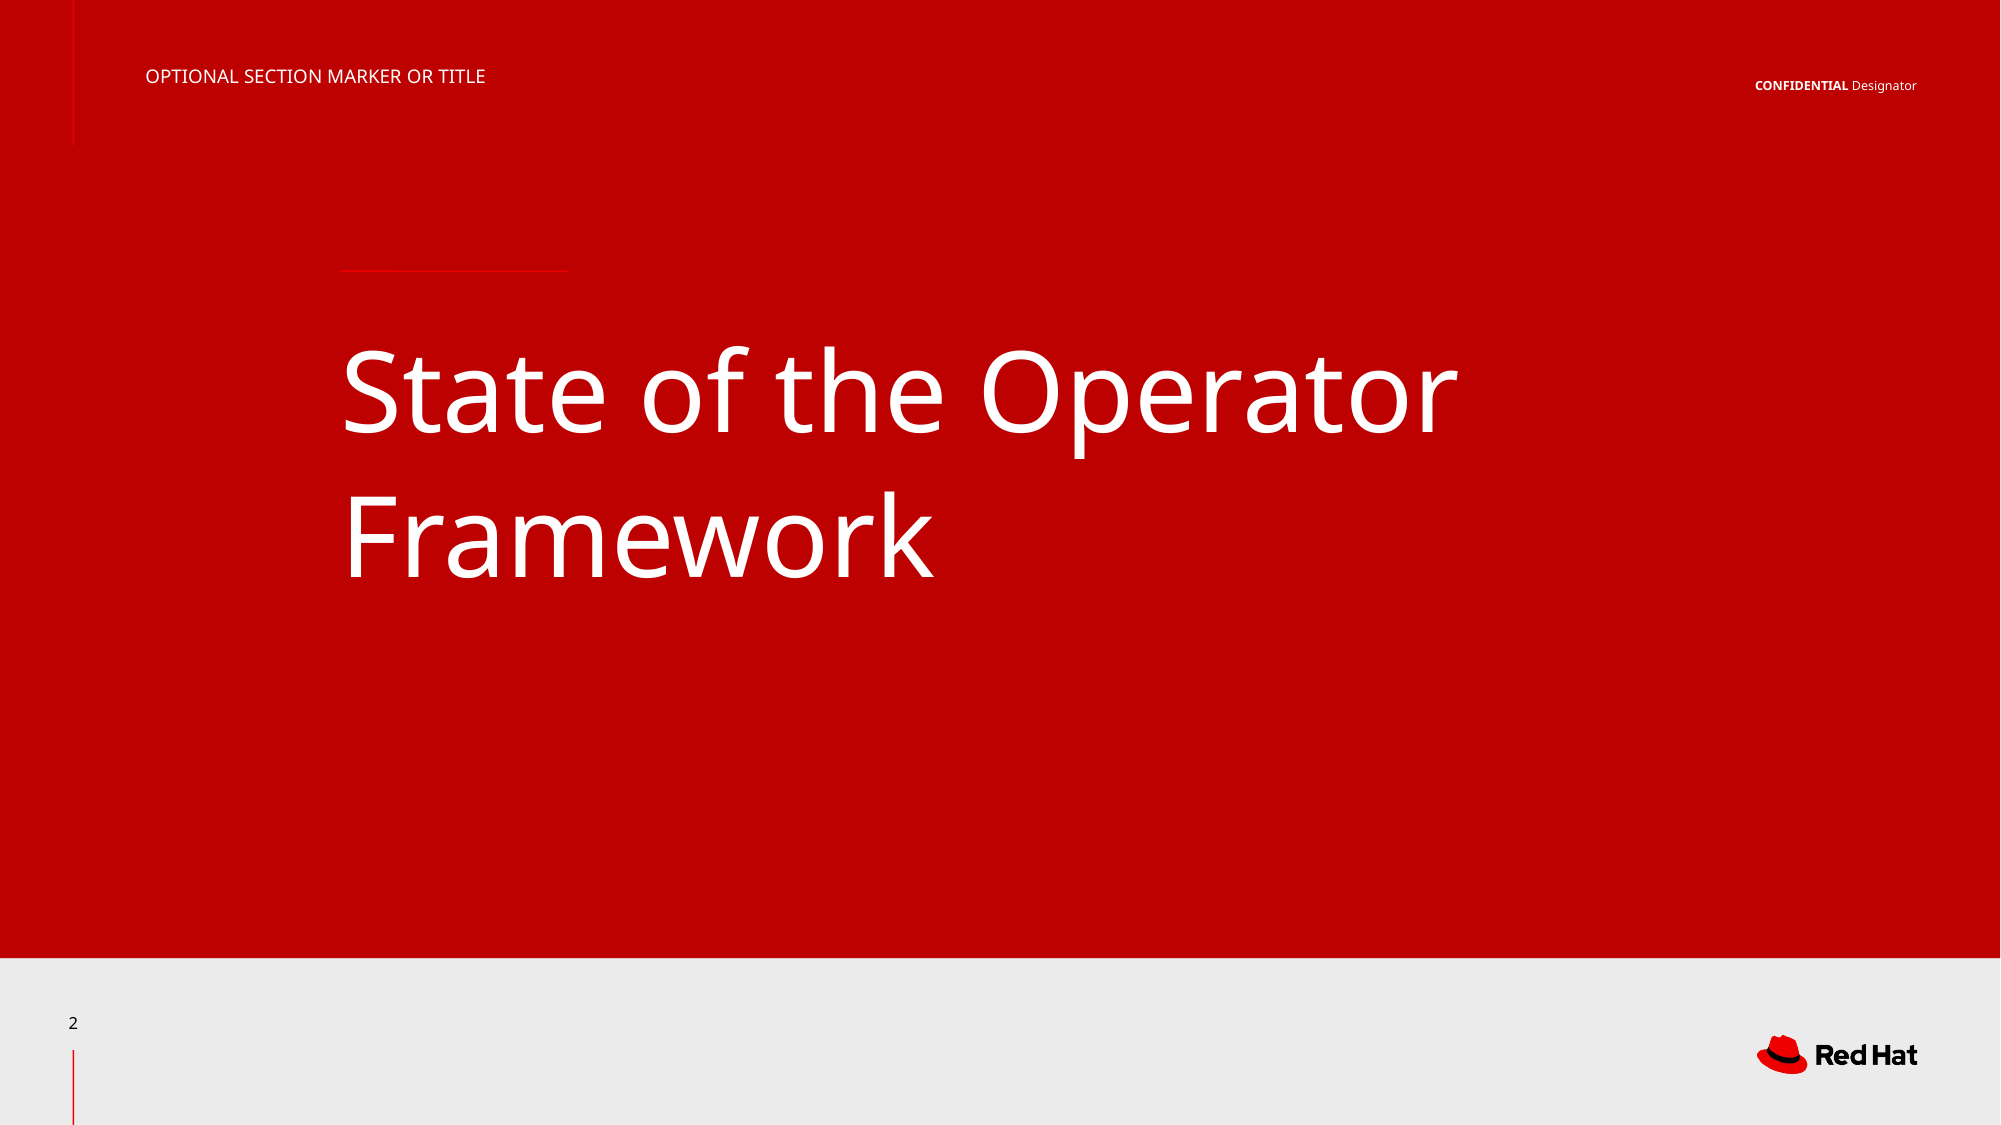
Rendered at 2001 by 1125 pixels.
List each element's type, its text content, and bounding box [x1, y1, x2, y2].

title State of the Operator Framework [340, 308, 1652, 813]
picture [0, 0, 2001, 1125]
slide_number <number> [13, 1012, 134, 1036]
subtitle OPTIONAL SECTION MARKER OR TITLE [73, 9, 919, 143]
